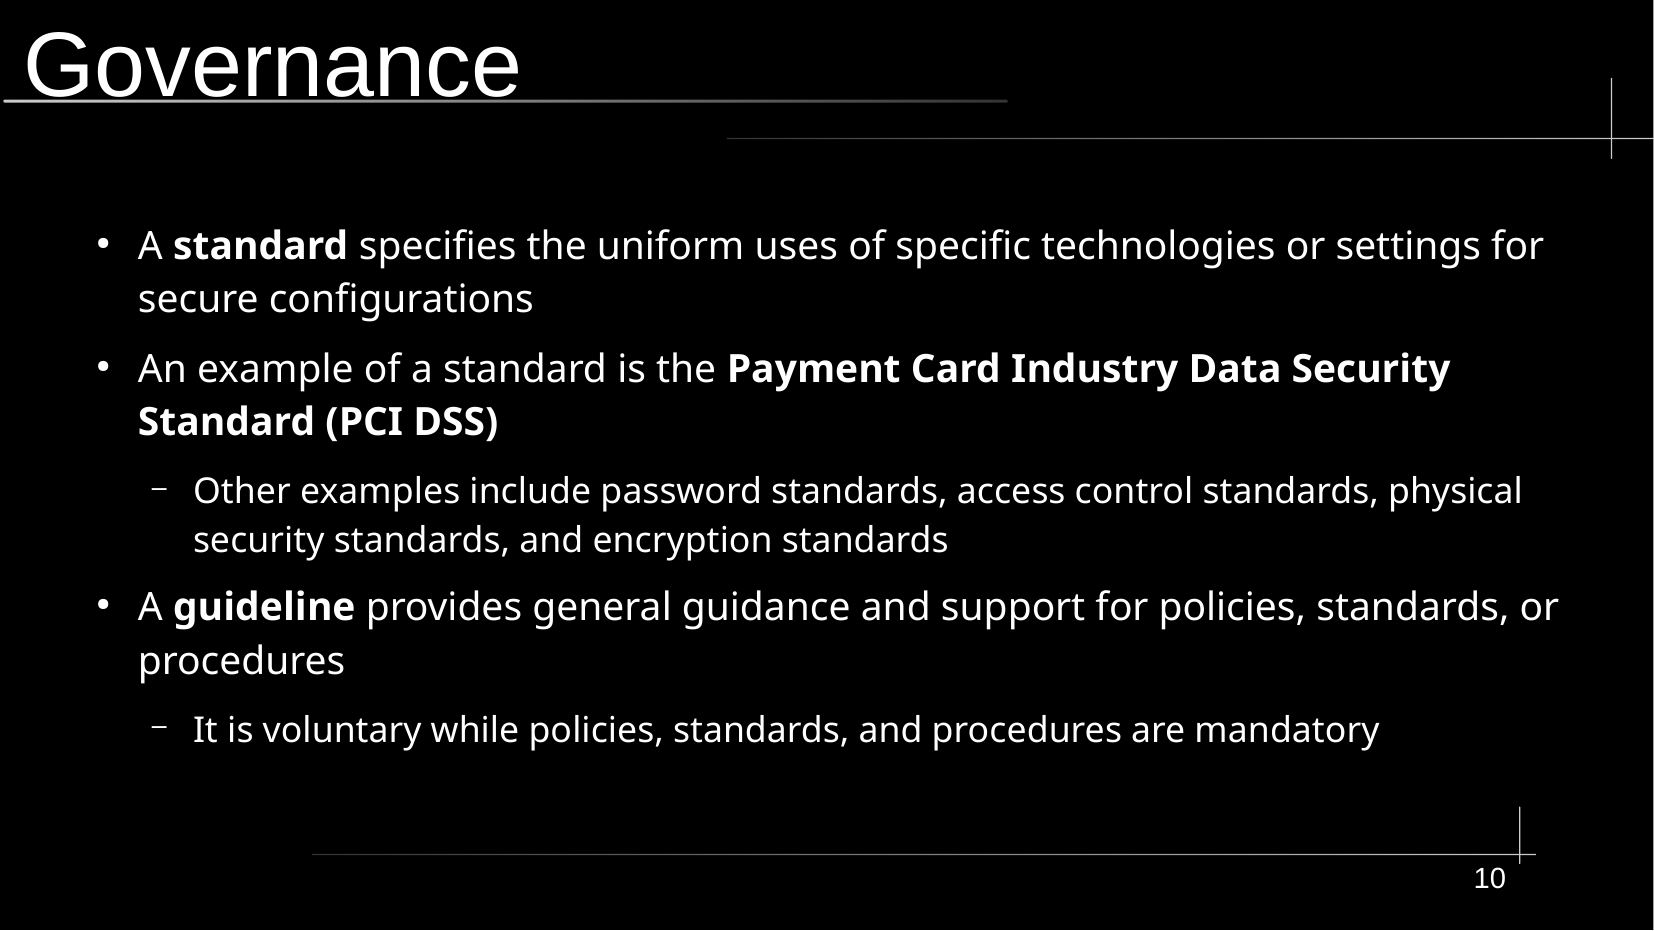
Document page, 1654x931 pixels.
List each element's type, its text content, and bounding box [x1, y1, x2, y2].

list A standard specifies the uniform uses of specific technologies or settings for secure configurations An example of a standard is the Payment Card Industry Data Security Standard (PCI DSS) Other examples include password standards, access control standards, physical security standards, and encryption standards A guideline provides general guidance and support for policies, standards, or procedures It is voluntary while policies, standards, and procedures are mandatory [82, 217, 1571, 758]
title Governance [23, 11, 1589, 119]
